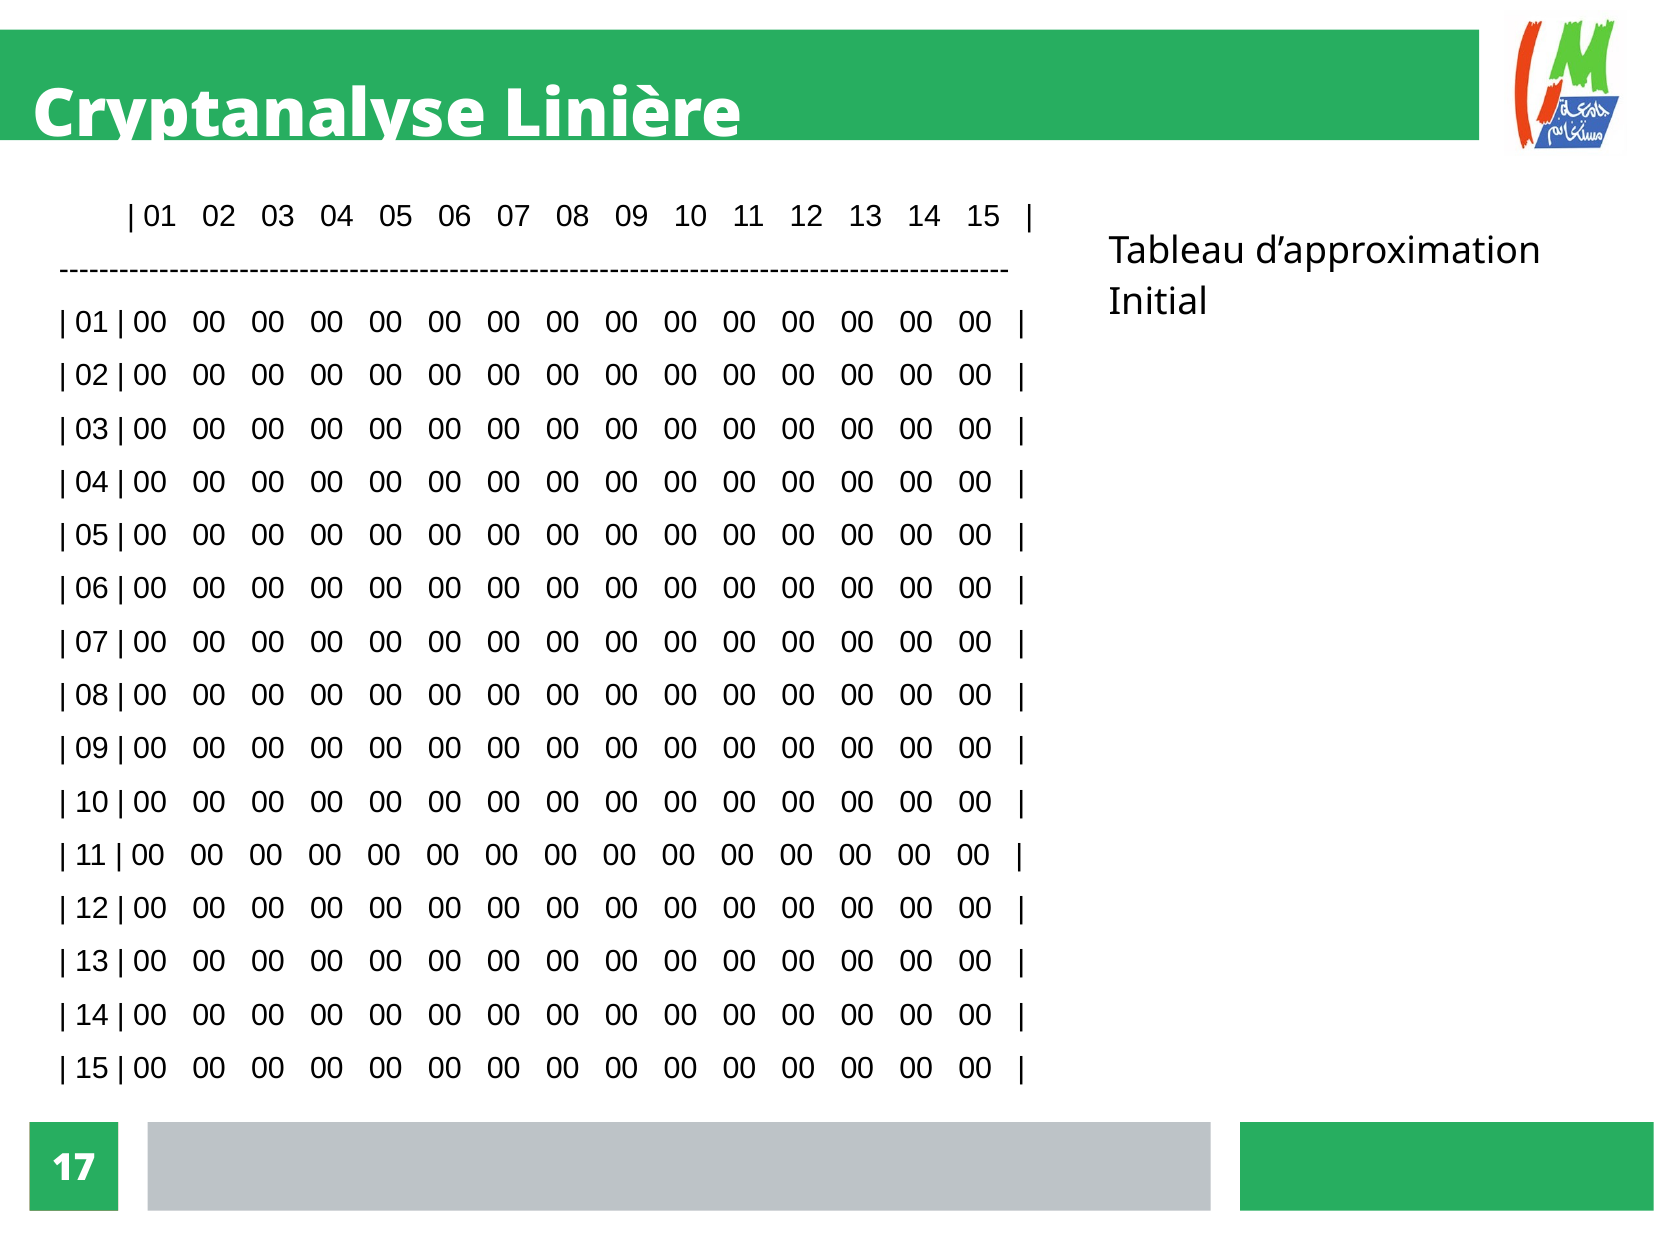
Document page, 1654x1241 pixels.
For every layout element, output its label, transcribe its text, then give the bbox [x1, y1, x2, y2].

title Cryptanalyse Linière [32, 16, 1560, 156]
picture [1504, 10, 1627, 156]
text_box Tableau d’approximation Initial [1093, 215, 1601, 362]
list | 01 02 03 04 05 06 07 08 09 10 11 12 13 14 15 | ----------------------------------------------------------------------------------------------- | 01 | 00 00 00 00 00 00 00 00 00 00 00 00 00 00 00 | | 02 | 00 00 00 00 00 00 00 00 00 00 00 00 00 00 00 | | 03 | 00 00 00 00 00 00 00 00 00 00 00 00 00 00 00 | | 04 | 00 00 00 00 00 00 00 00 00 00 00 00 00 00 00 | | 05 | 00 00 00 00 00 00 00 00 00 00 00 00 00 00 00 | | 06 | 00 00 00 00 00 00 00 00 00 00 00 00 00 00 00 | | 07 | 00 00 00 00 00 00 00 00 00 00 00 00 00 00 00 | | 08 | 00 00 00 00 00 00 00 00 00 00 00 00 00 00 00 | | 09 | 00 00 00 00 00 00 00 00 00 00 00 00 00 00 00 | | 10 | 00 00 00 00 00 00 00 00 00 00 00 00 00 00 00 | | 11 | 00 00 00 00 00 00 00 00 00 00 00 00 00 00 00 | | 12 | 00 00 00 00 00 00 00 00 00 00 00 00 00 00 00 | | 13 | 00 00 00 00 00 00 00 00 00 00 00 00 00 00 00 | | 14 | 00 00 00 00 00 00 00 00 00 00 00 00 00 00 00 | | 15 | 00 00 00 00 00 00 00 00 00 00 00 00 00 00 00 | [59, 198, 1565, 1093]
